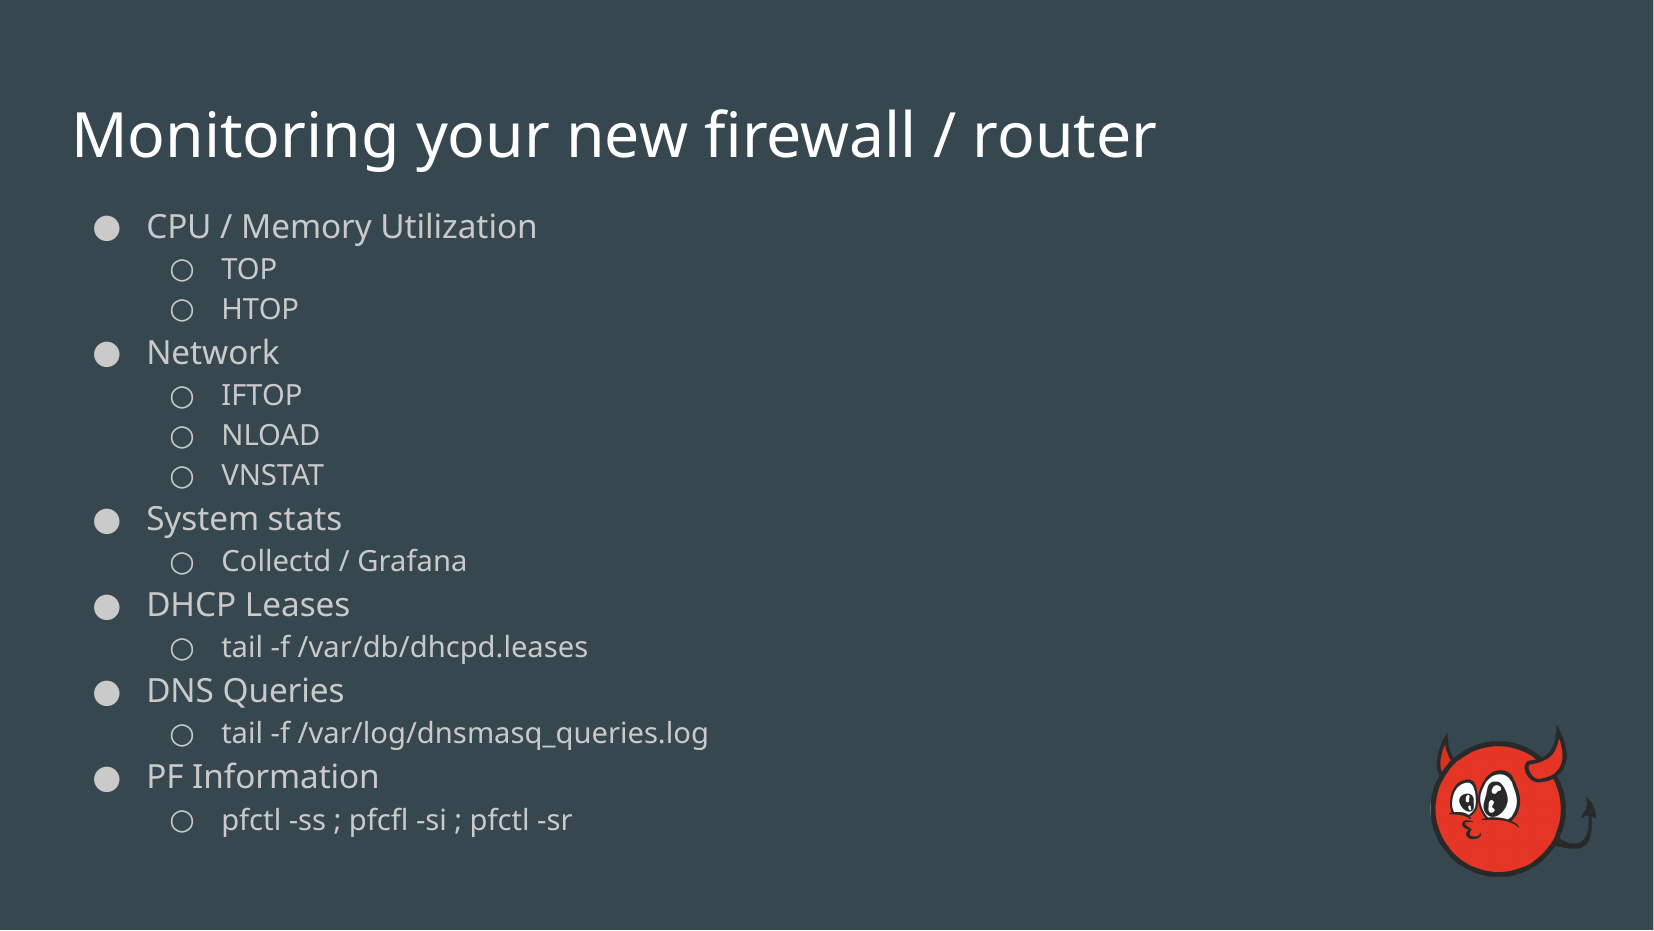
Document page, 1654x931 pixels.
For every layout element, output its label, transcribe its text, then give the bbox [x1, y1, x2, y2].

title Monitoring your new firewall / router [56, 80, 1598, 184]
list CPU / Memory Utilization TOP HTOP Network IFTOP NLOAD VNSTAT System stats Collectd / Grafana DHCP Leases tail -f /var/db/dhcpd.leases DNS Queries tail -f /var/log/dnsmasq_queries.log PF Information pfctl -ss ; pfcfl -si ; pfctl -sr [56, 184, 1598, 896]
